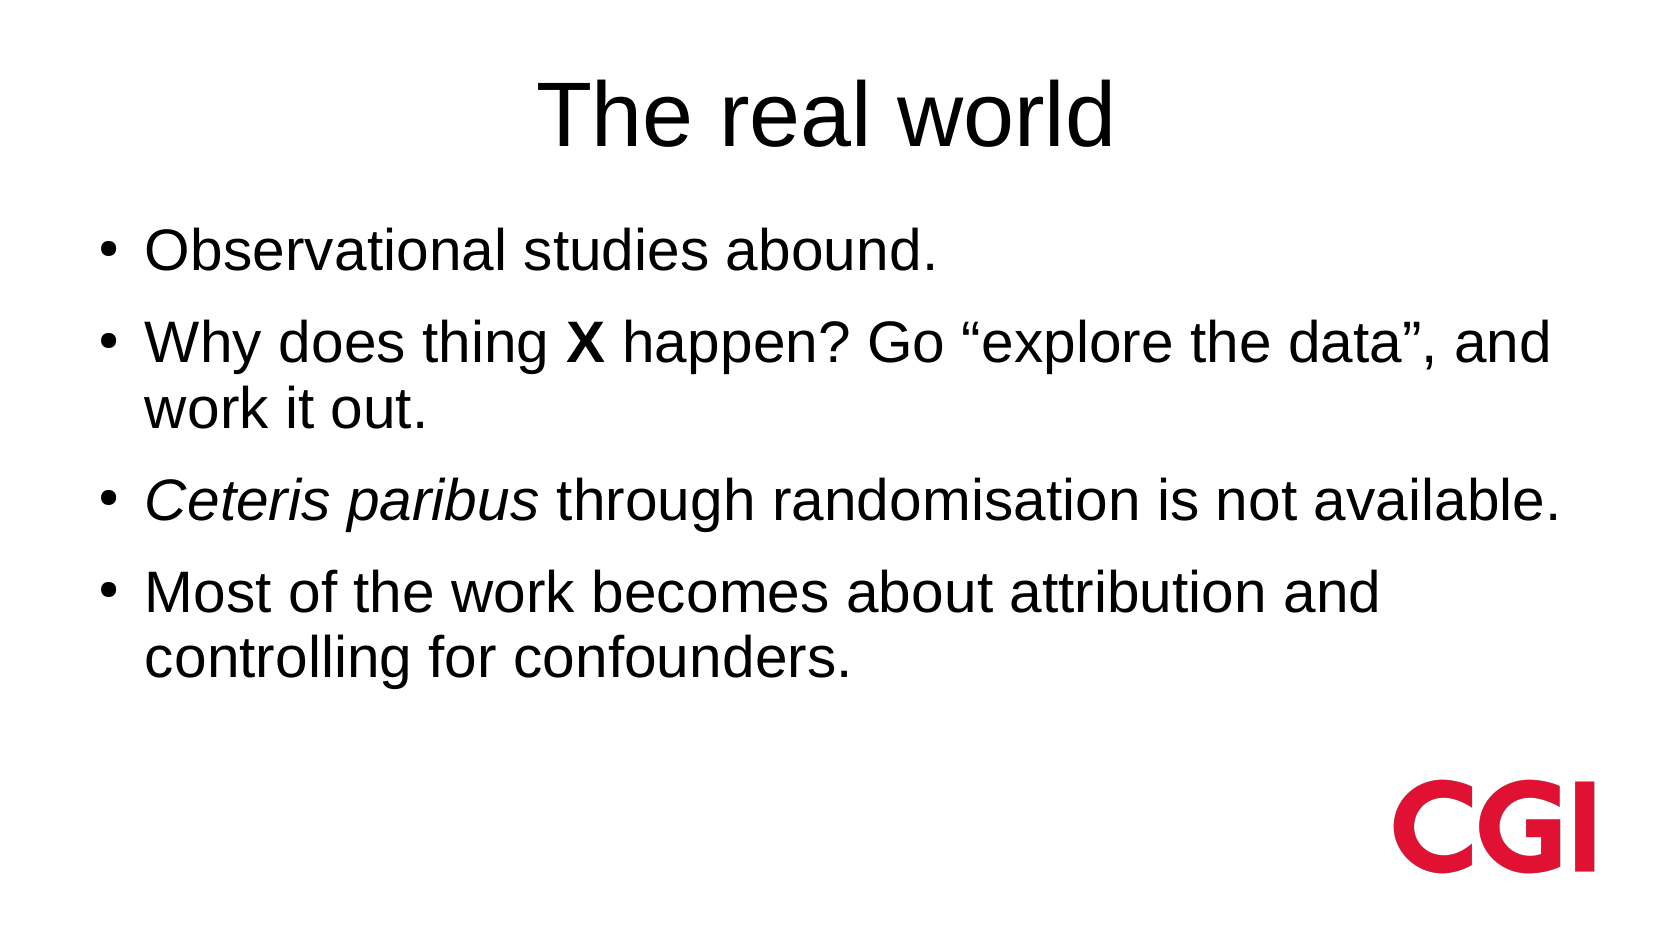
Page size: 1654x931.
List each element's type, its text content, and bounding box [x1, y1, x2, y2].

title The real world [82, 37, 1571, 193]
picture [1393, 779, 1595, 874]
list Observational studies abound. Why does thing X happen? Go “explore the data”, and work it out. Ceteris paribus through randomisation is not available. Most of the work becomes about attribution and controlling for confounders. [82, 217, 1571, 758]
